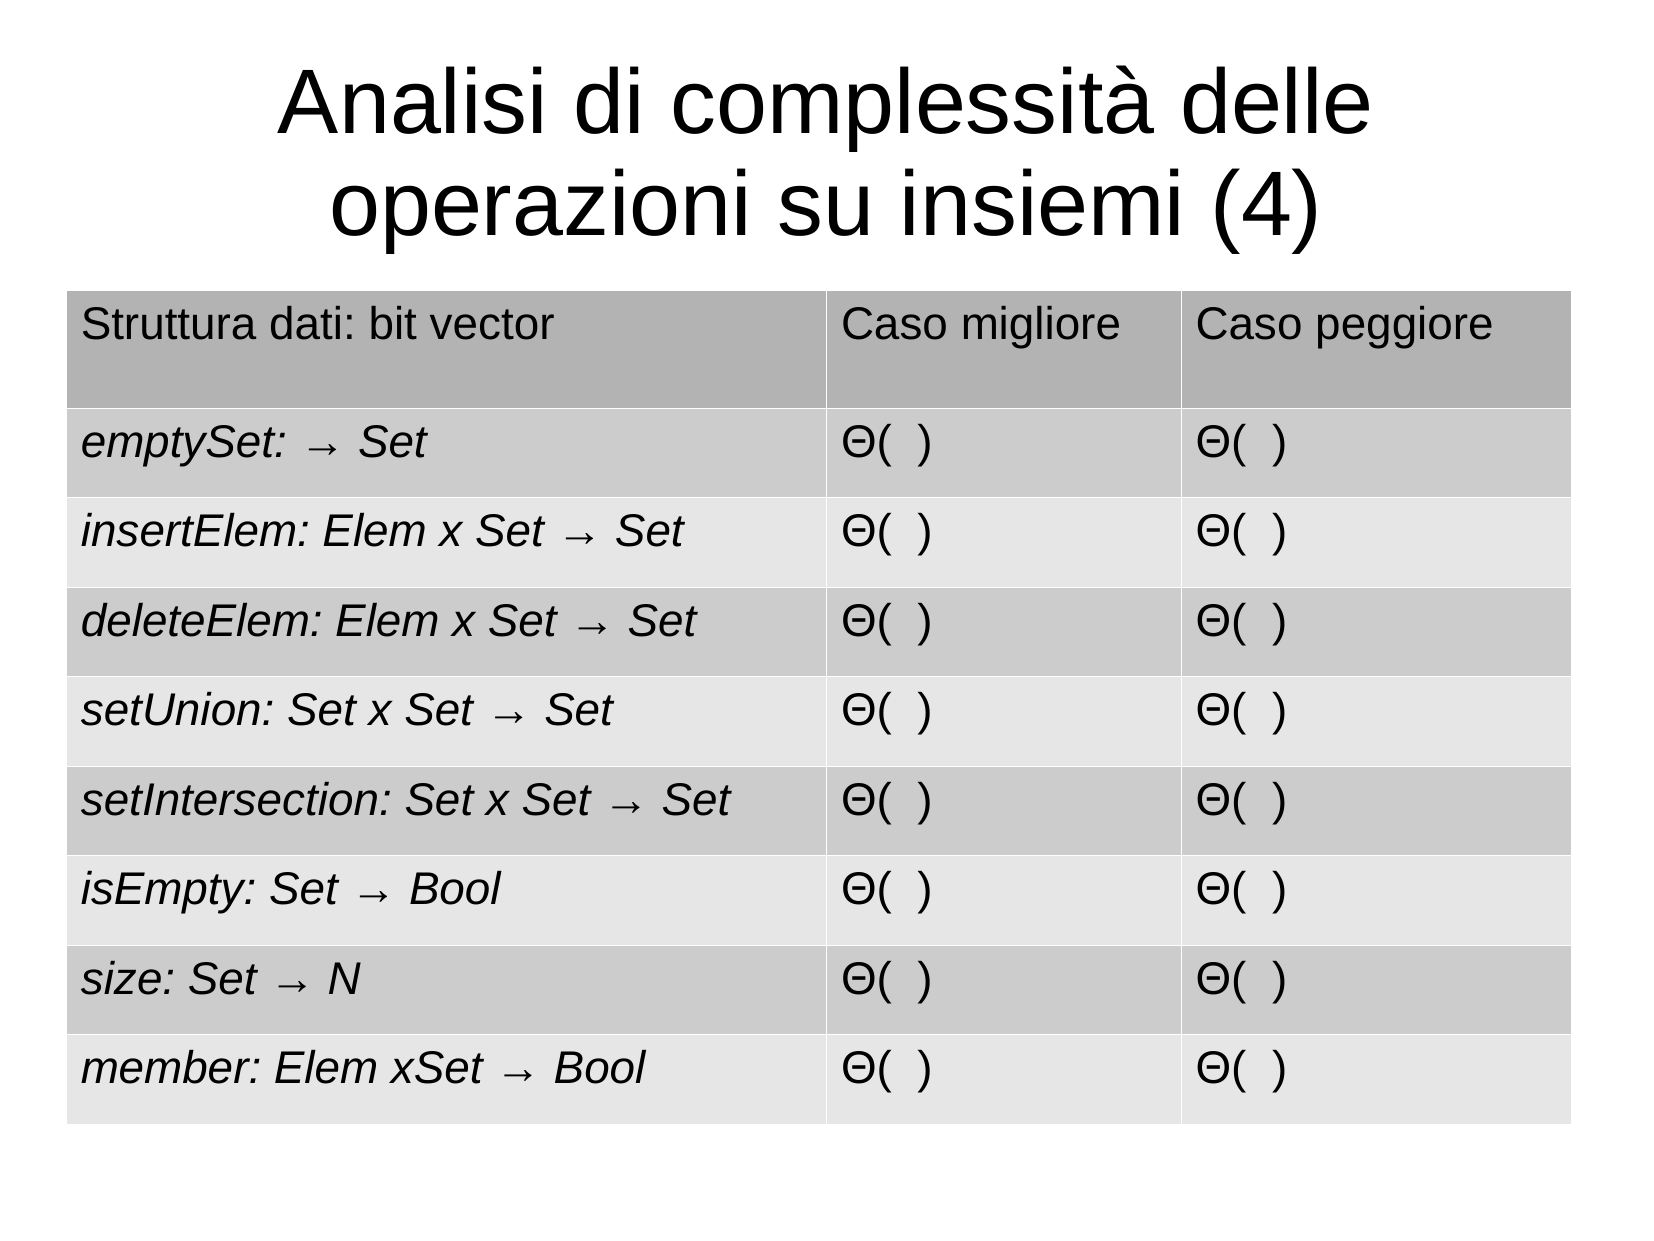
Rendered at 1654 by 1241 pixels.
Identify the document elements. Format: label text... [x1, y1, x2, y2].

table_cell Θ( ) [1182, 498, 1571, 587]
table_cell Θ( ) [1182, 677, 1571, 766]
table_cell emptySet: → Set [67, 409, 826, 497]
table_cell Θ( ) [827, 856, 1181, 945]
table_cell Θ( ) [827, 767, 1181, 855]
table_cell Θ( ) [1182, 409, 1571, 497]
table_cell setIntersection: Set x Set → Set [67, 767, 826, 855]
table_cell Θ( ) [827, 946, 1181, 1034]
table_cell Θ( ) [827, 409, 1181, 497]
table_header Struttura dati: bit vector [67, 291, 826, 408]
table_header Caso peggiore [1182, 291, 1571, 408]
table_cell Θ( ) [827, 498, 1181, 587]
table_cell Θ( ) [1182, 1035, 1571, 1124]
table_cell Θ( ) [1182, 856, 1571, 945]
table_cell isEmpty: Set → Bool [67, 856, 826, 945]
table_cell deleteElem: Elem x Set → Set [67, 588, 826, 676]
table_cell Θ( ) [827, 677, 1181, 766]
table_cell member: Elem xSet → Bool [67, 1035, 826, 1124]
table_cell insertElem: Elem x Set → Set [67, 498, 826, 587]
table_cell setUnion: Set x Set → Set [67, 677, 826, 766]
table_cell Θ( ) [1182, 767, 1571, 855]
table_header Caso migliore [827, 291, 1181, 408]
title Analisi di complessità delle operazioni su insiemi (4) [82, 49, 1571, 257]
table_cell Θ( ) [1182, 588, 1571, 676]
table_cell size: Set → N [67, 946, 826, 1034]
table_cell Θ( ) [827, 1035, 1181, 1124]
table_cell Θ( ) [1182, 946, 1571, 1034]
table_cell Θ( ) [827, 588, 1181, 676]
